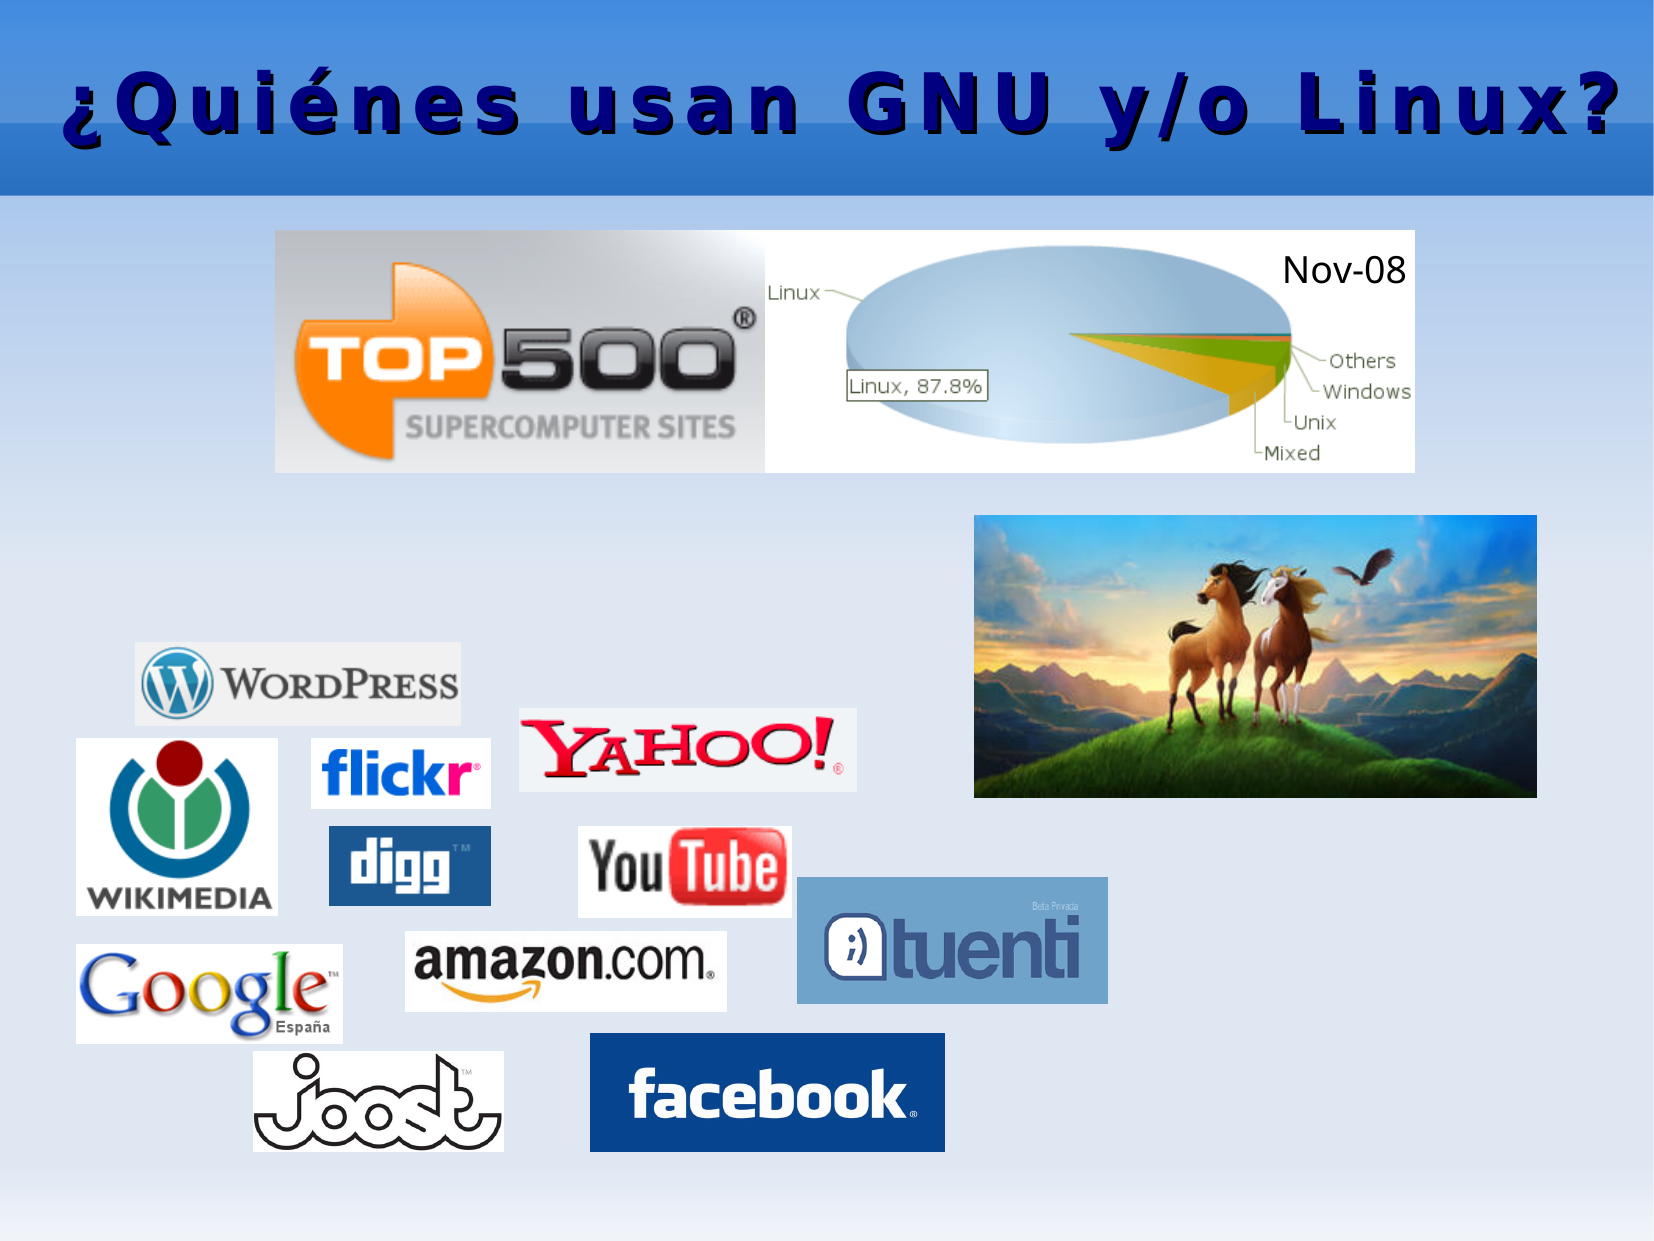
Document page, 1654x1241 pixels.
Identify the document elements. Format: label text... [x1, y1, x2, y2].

title ¿Quiénes usan GNU y/o Linux? [59, 36, 1654, 171]
picture [0, 0, 1654, 1241]
text_box Nov-08 [1267, 236, 1418, 297]
